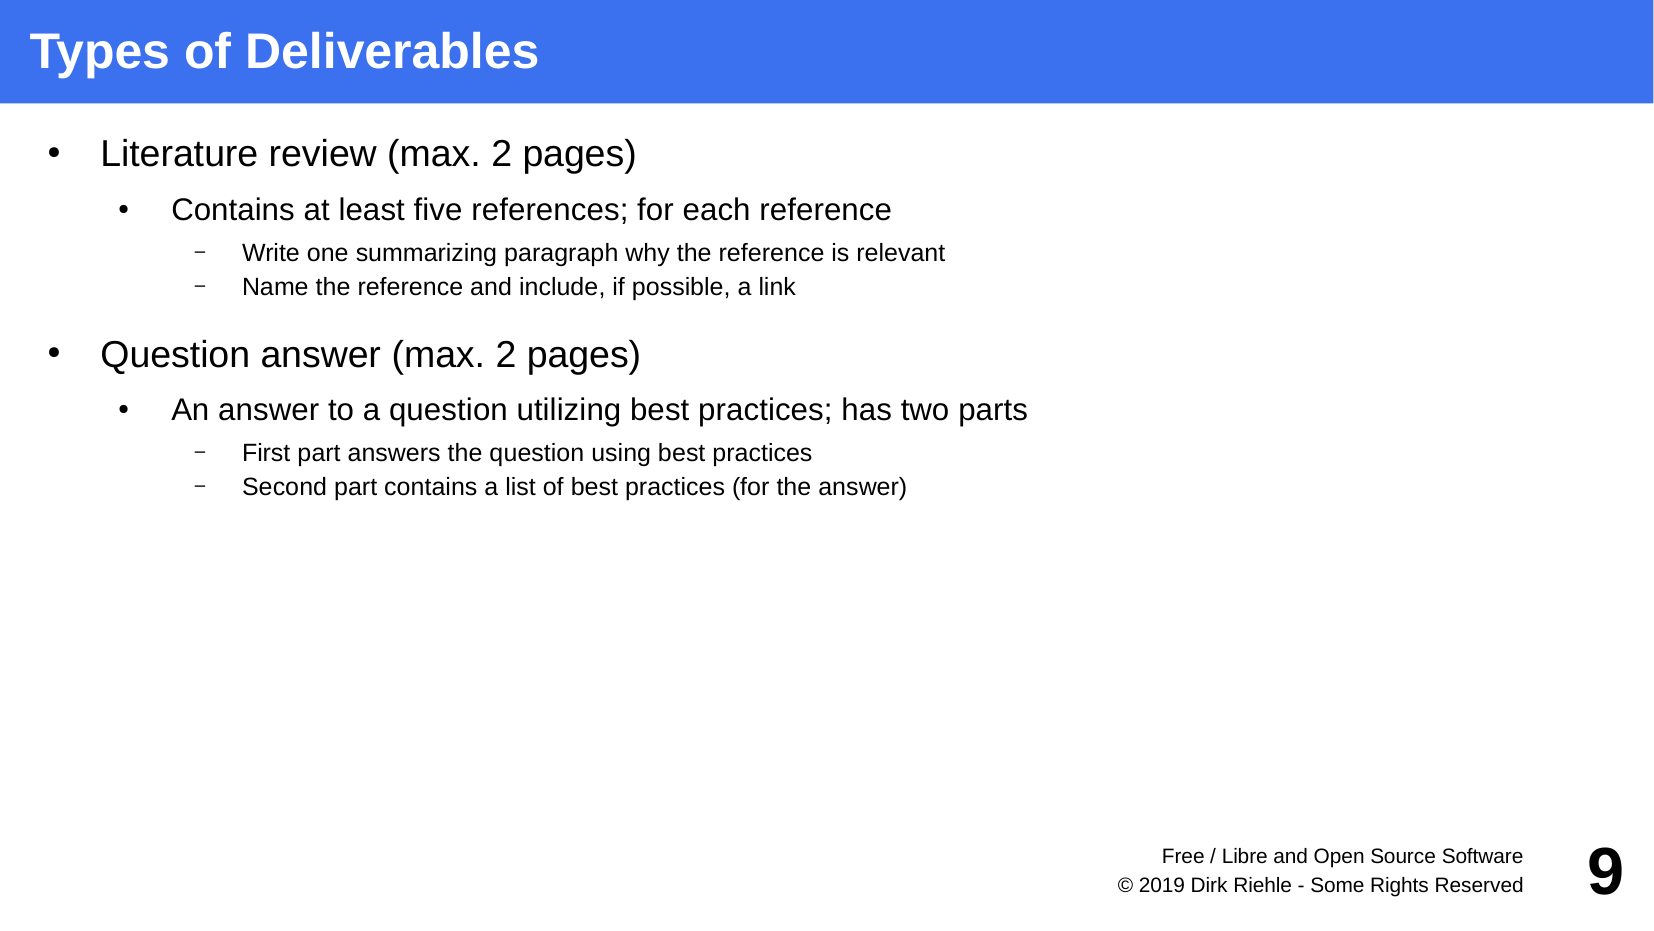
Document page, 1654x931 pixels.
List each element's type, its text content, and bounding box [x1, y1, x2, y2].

list Literature review (max. 2 pages) Contains at least five references; for each reference Write one summarizing paragraph why the reference is relevant Name the reference and include, if possible, a link Question answer (max. 2 pages) An answer to a question utilizing best practices; has two parts First part answers the question using best practices Second part contains a list of best practices (for the answer) [29, 132, 1625, 813]
title Types of Deliverables [0, 0, 1654, 104]
